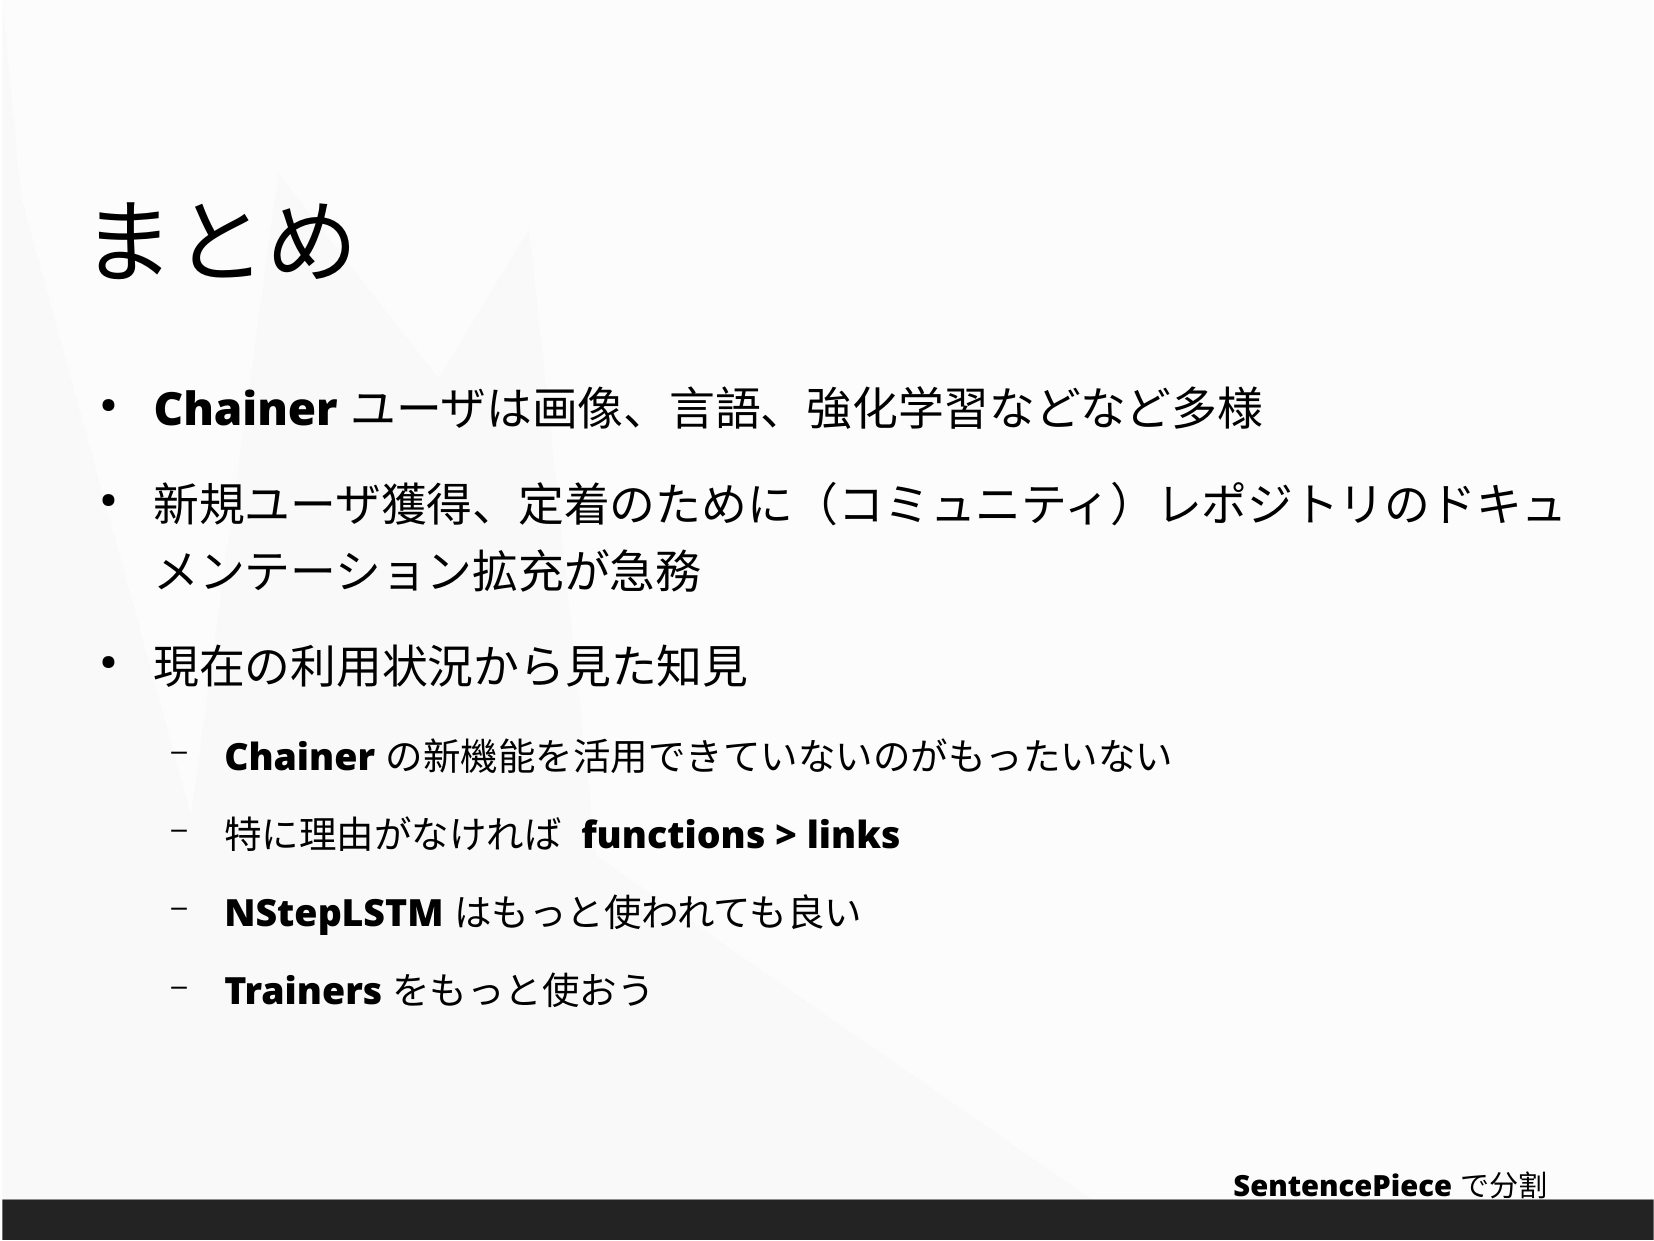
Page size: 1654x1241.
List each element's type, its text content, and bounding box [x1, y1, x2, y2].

list Chainerユーザは画像、言語、強化学習などなど多様 新規ユーザ獲得、定着のために（コミュニティ）レポジトリのドキュメンテーション拡充が急務 現在の利用状況から見た知見 Chainerの新機能を活用できていないのがもったいない 特に理由がなければ functions > links NStepLSTMはもっと使われても良い Trainersをもっと使おう [82, 372, 1571, 1093]
title まとめ [82, 132, 1571, 340]
picture [2, 0, 1654, 1241]
text_box SentencePieceで分割 [1162, 1162, 1654, 1201]
